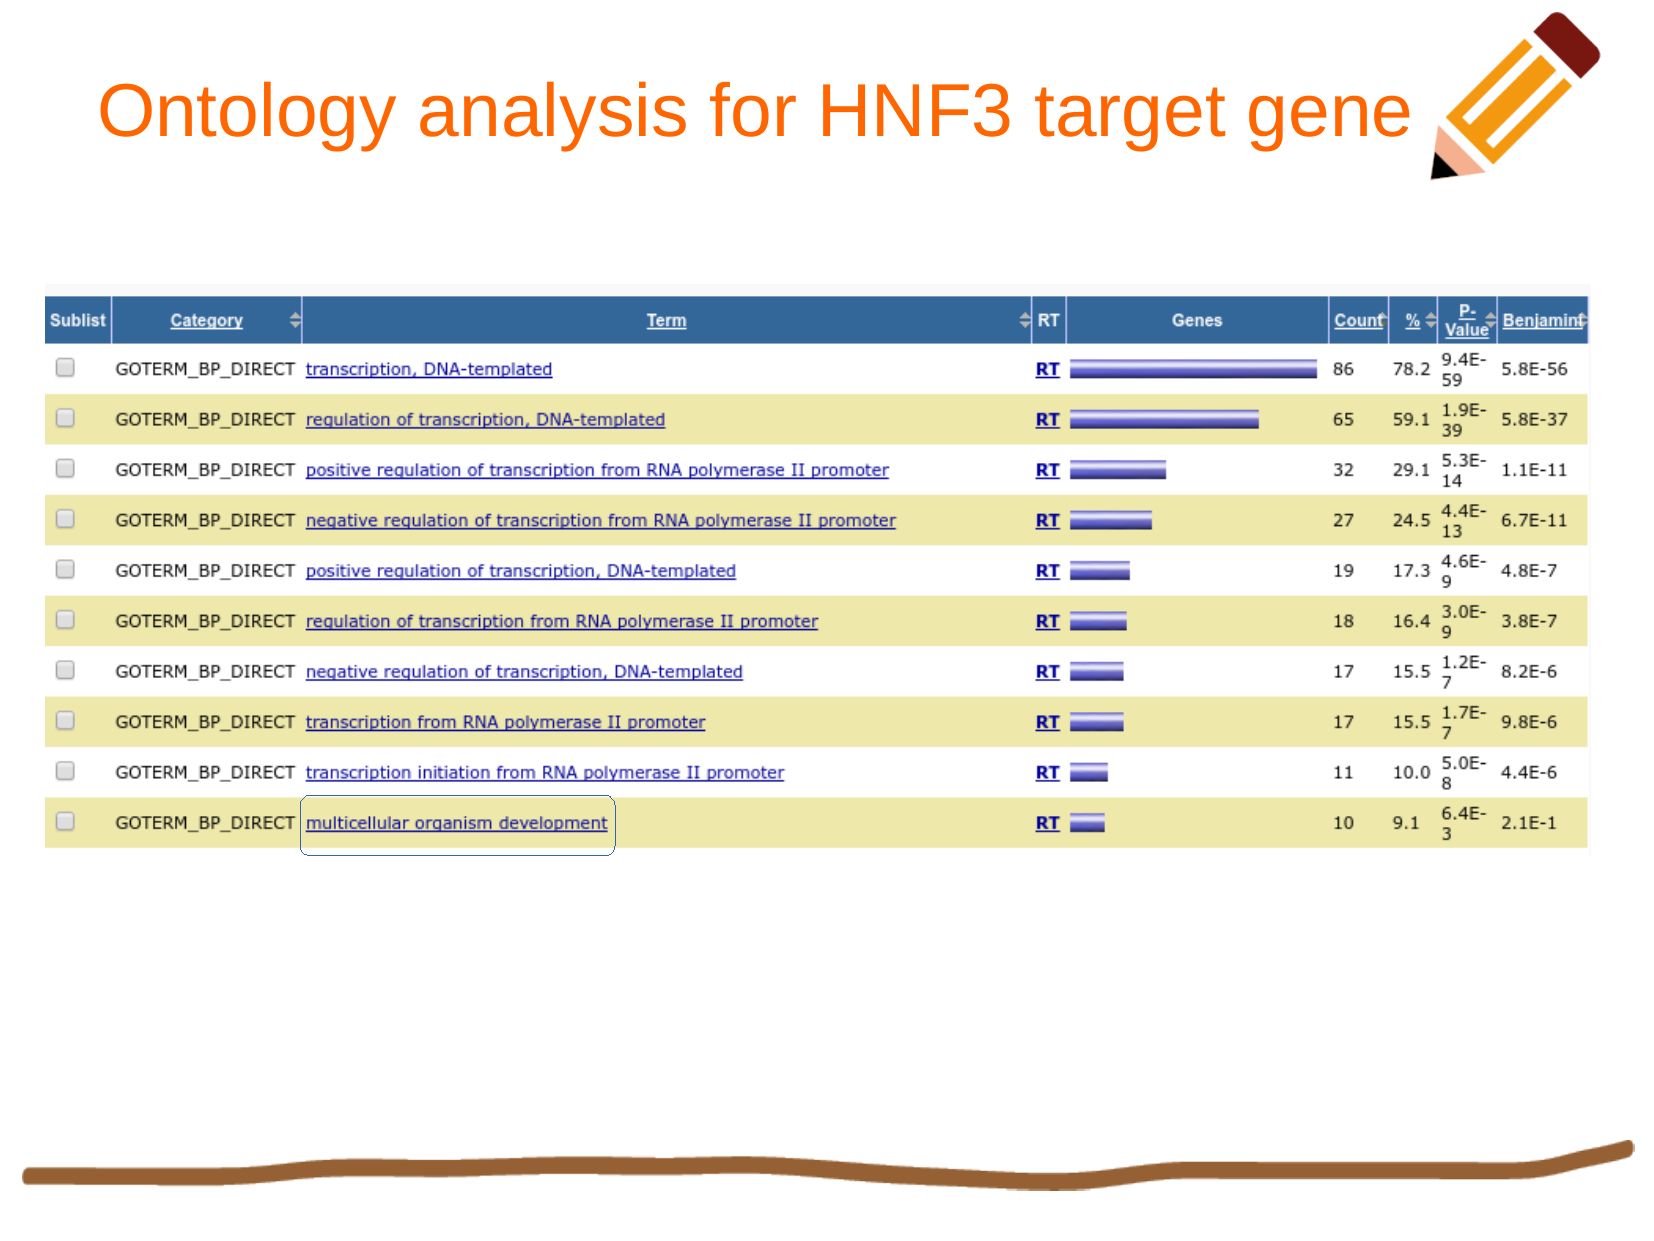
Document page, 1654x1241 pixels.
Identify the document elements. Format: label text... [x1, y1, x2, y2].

title Ontology analysis for HNF3 target gene [82, 49, 1430, 172]
picture [1430, 12, 1601, 181]
picture [22, 1140, 1635, 1191]
picture [45, 284, 1591, 856]
